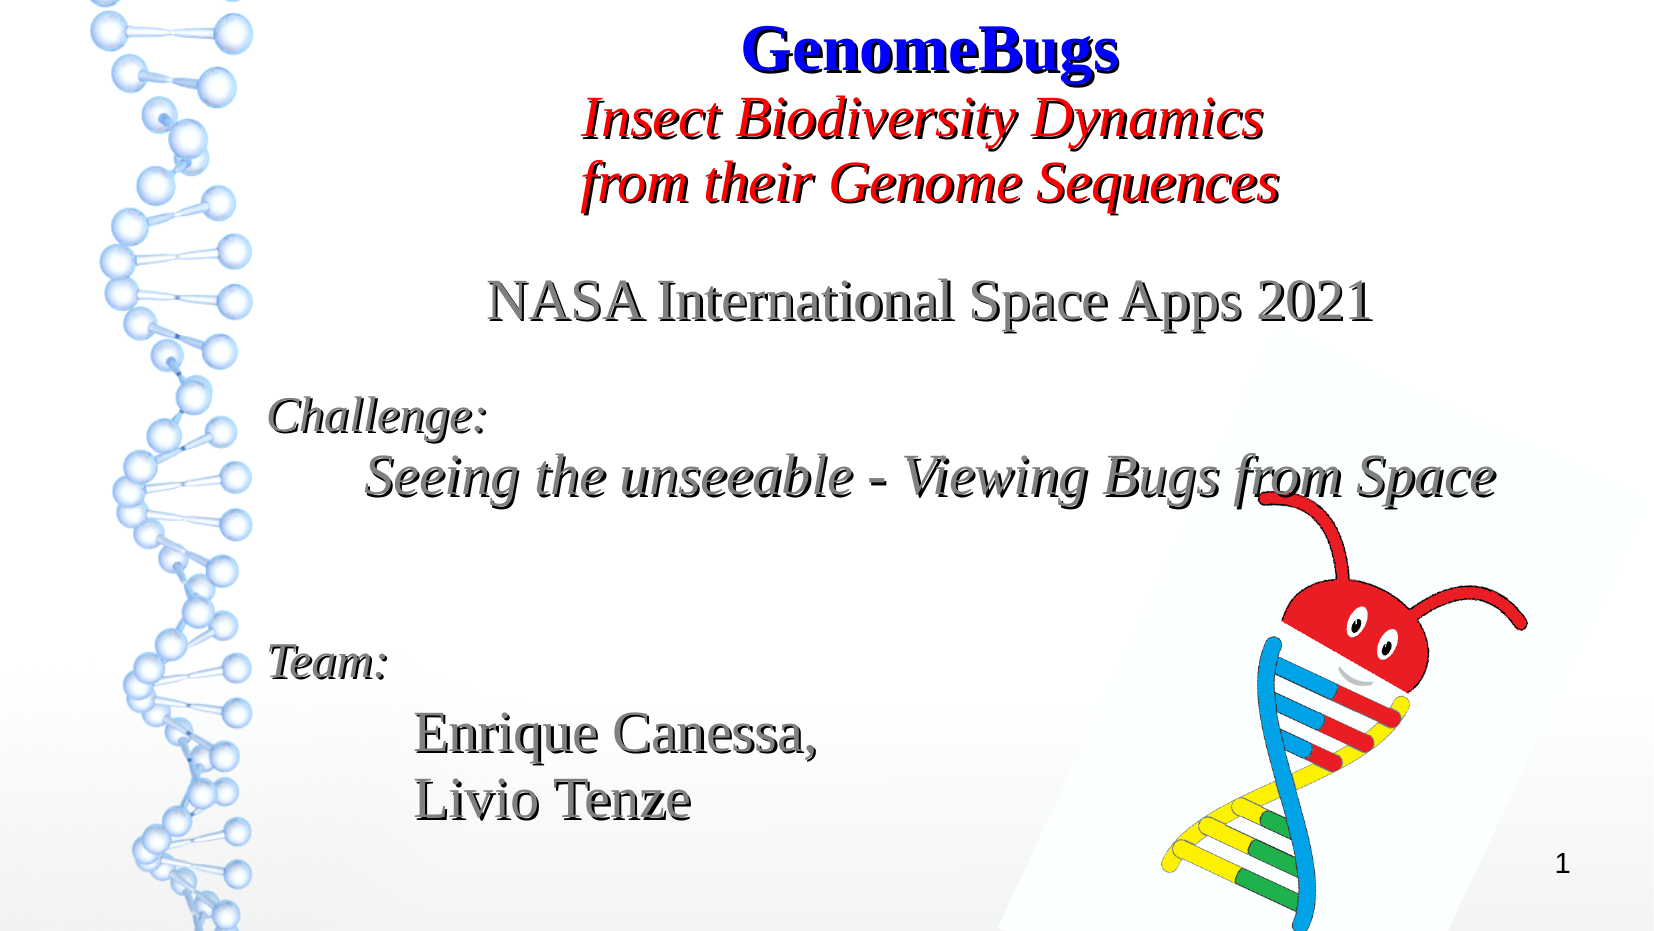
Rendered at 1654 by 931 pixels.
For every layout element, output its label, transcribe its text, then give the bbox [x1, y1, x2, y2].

picture [0, 0, 1654, 931]
title GenomeBugs Insect Biodiversity Dynamics from their Genome Sequences [265, 10, 1595, 193]
subtitle NASA International Space Apps 2021 Challenge: Seeing the unseeable - Viewing Bugs from Space Team: Enrique Canessa, Livio Tenze [265, 193, 1595, 831]
